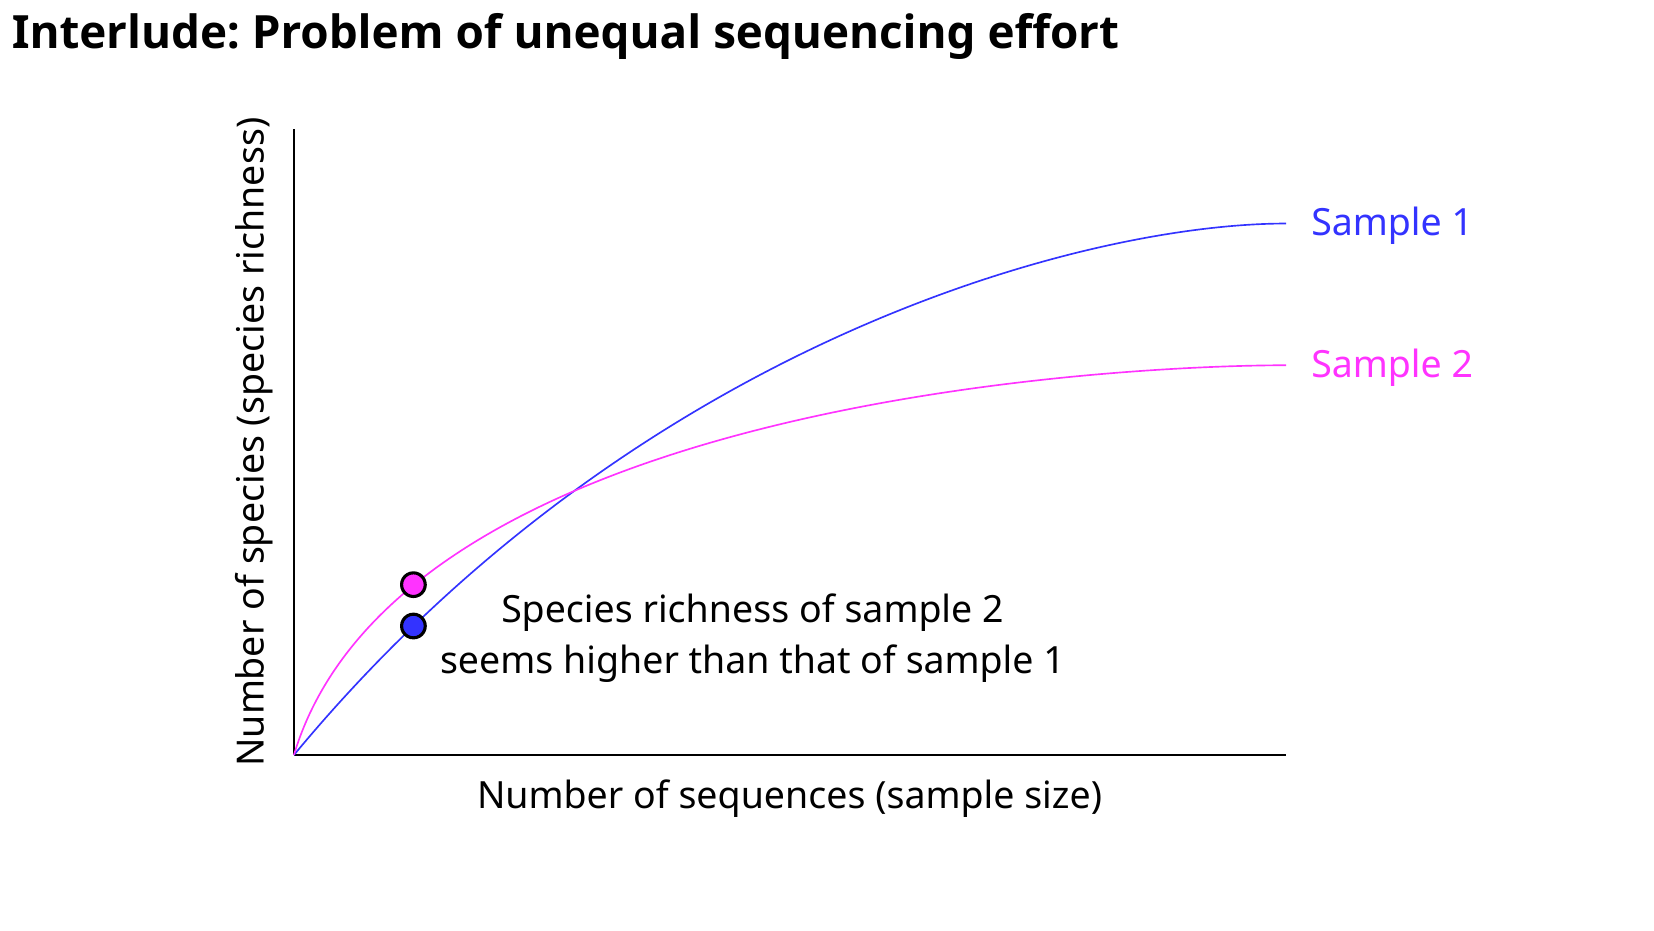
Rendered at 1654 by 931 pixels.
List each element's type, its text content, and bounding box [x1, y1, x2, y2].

text_box Number of species (species richness) [216, 102, 283, 782]
text_box Species richness of sample 2 seems higher than that of sample 1 [425, 575, 1081, 692]
text_box Sample 2 [1296, 329, 1489, 396]
text_box [401, 572, 425, 597]
text_box Sample 1 [1296, 188, 1489, 254]
text_box Number of sequences (sample size) [462, 760, 1118, 827]
text_box [401, 614, 425, 638]
title Interlude: Problem of unequal sequencing effort [11, 0, 1642, 130]
